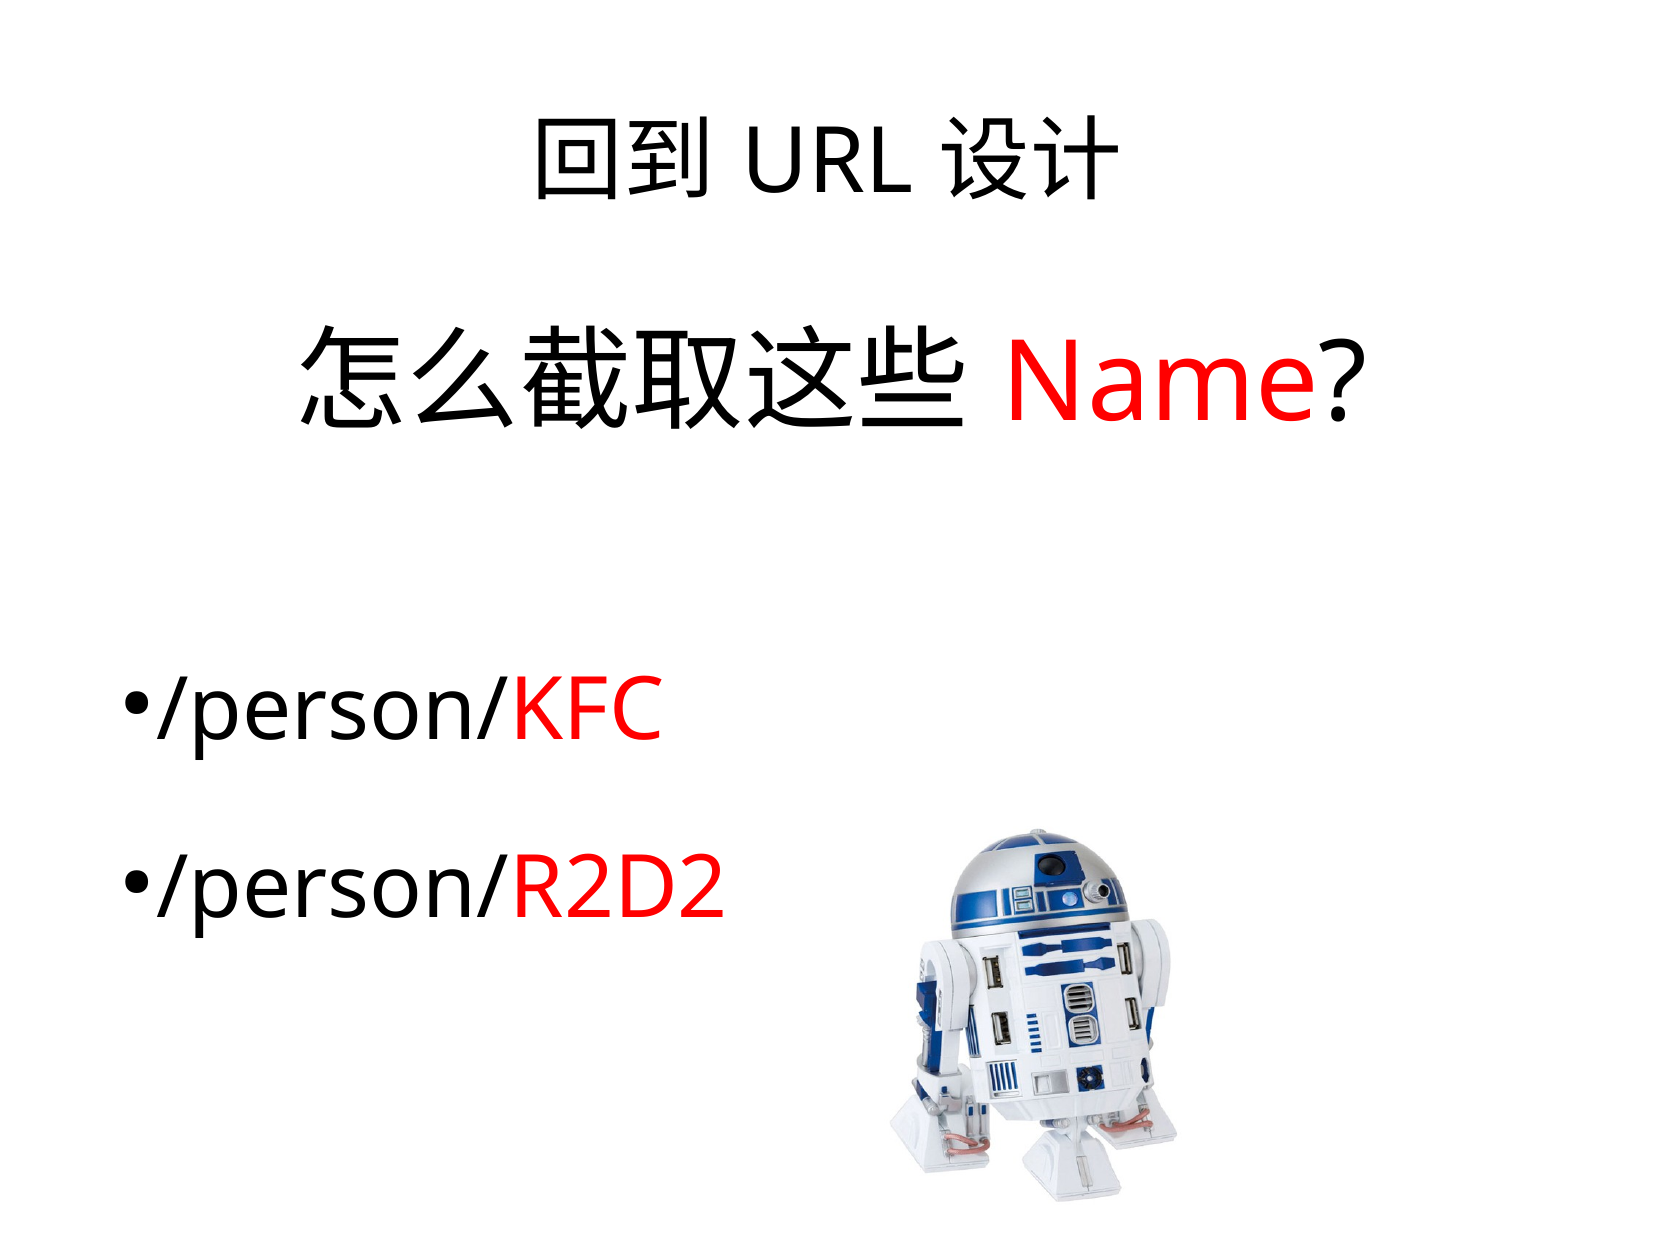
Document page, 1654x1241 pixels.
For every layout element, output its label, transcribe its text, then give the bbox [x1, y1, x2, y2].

list 怎么截取这些Name? [82, 290, 1538, 556]
title 回到URL设计 [82, 49, 1571, 257]
text_box /person/KFC /person/R2D2 [106, 578, 1465, 851]
picture [814, 826, 1252, 1205]
